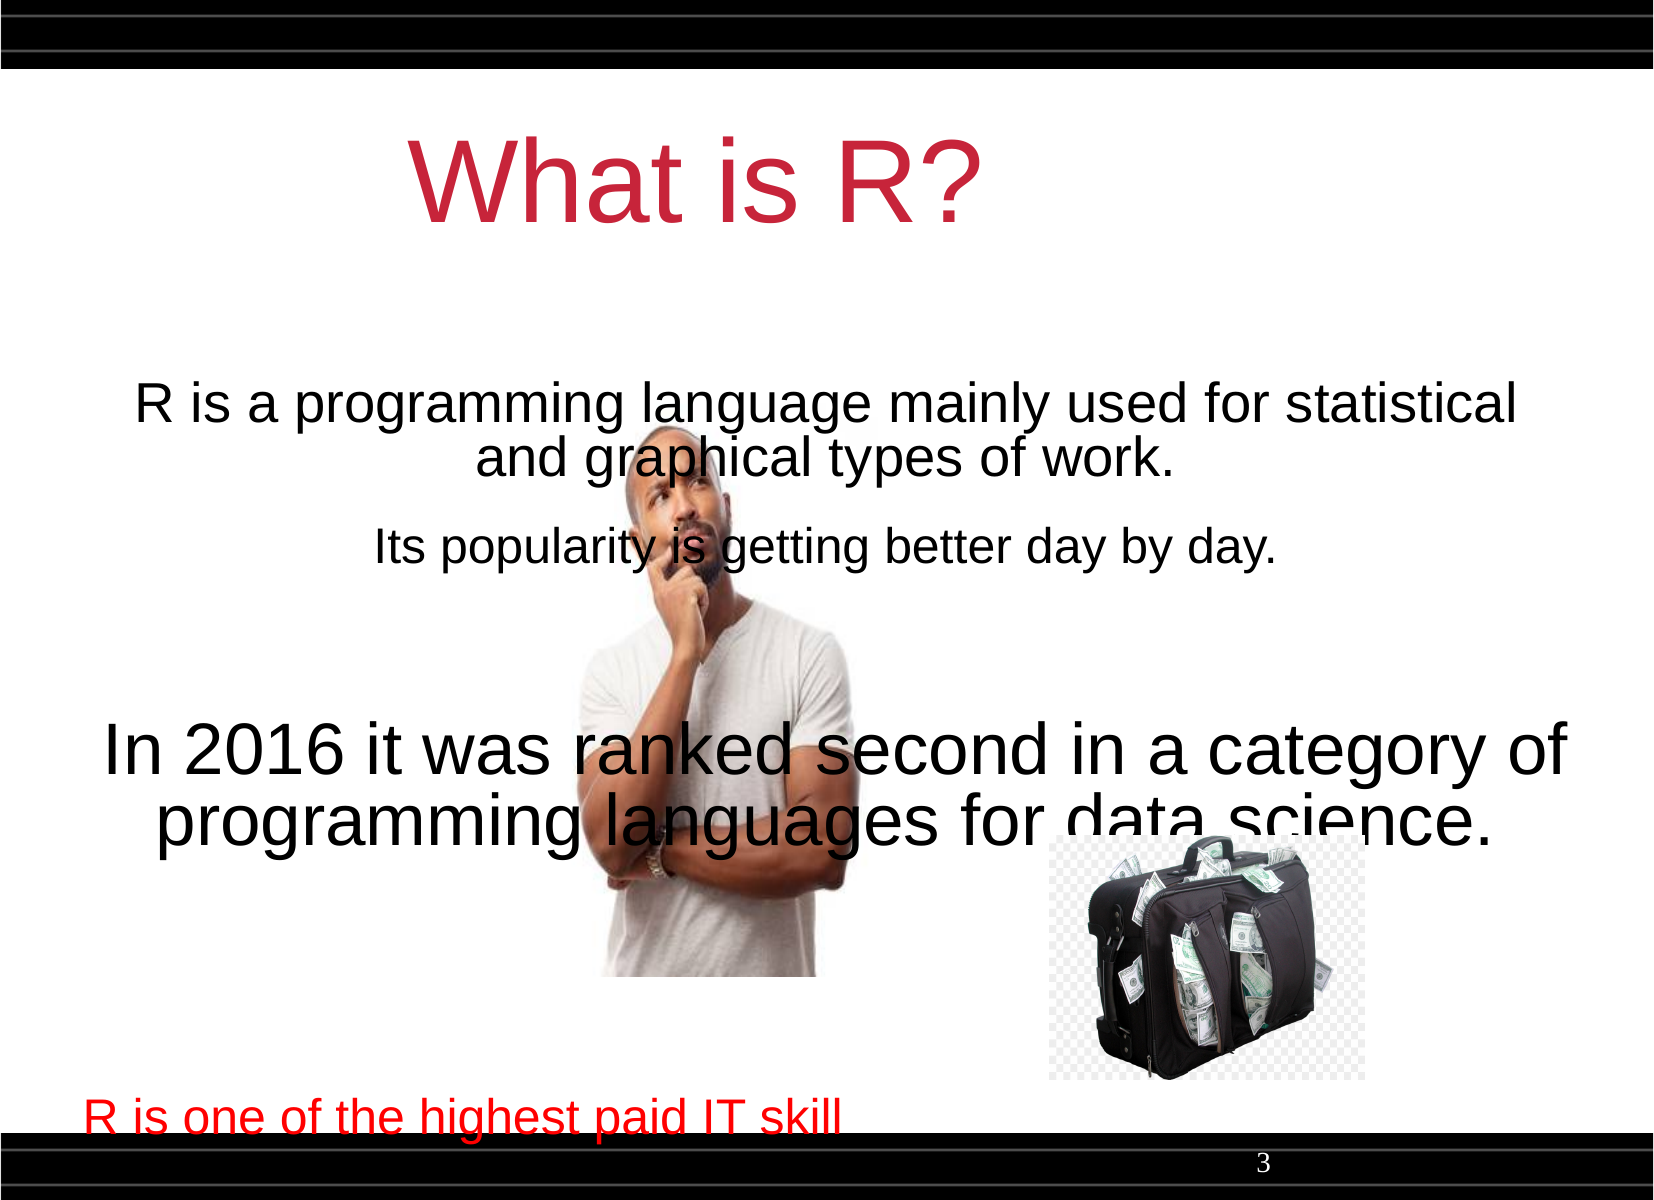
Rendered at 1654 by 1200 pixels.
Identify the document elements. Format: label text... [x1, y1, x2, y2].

subtitle R is a programming language mainly used for statistical and graphical types of work. Its popularity is getting better day by day. In 2016 it was ranked second in a category of programming languages for data science. R is one of the highest paid IT skill [82, 0, 1571, 1200]
picture [1049, 835, 1365, 1080]
